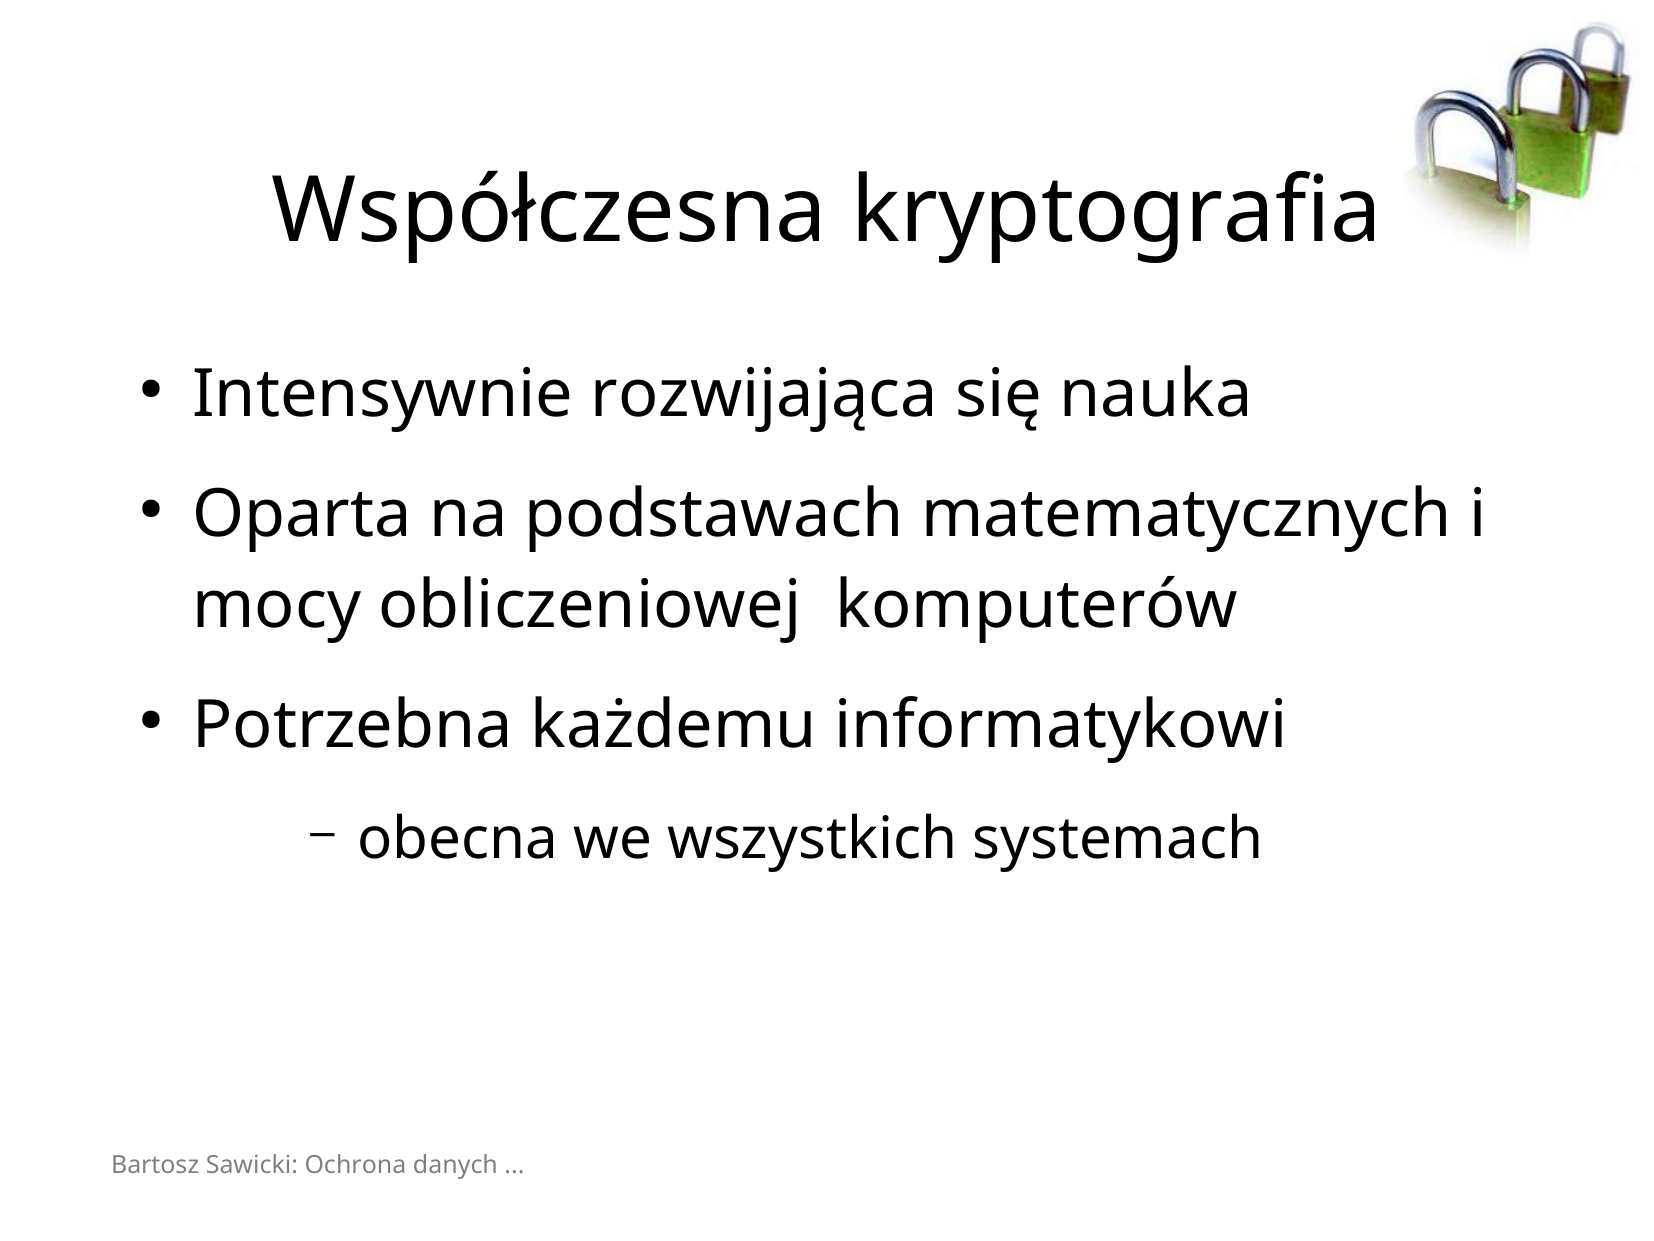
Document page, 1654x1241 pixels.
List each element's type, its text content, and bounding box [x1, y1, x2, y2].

picture [1385, 14, 1640, 266]
list Intensywnie rozwijająca się nauka Oparta na podstawach matematycznych i mocy obliczeniowej komputerów Potrzebna każdemu informatykowi obecna we wszystkich systemach [121, 344, 1534, 1127]
title Współczesna kryptografia [121, 102, 1534, 311]
